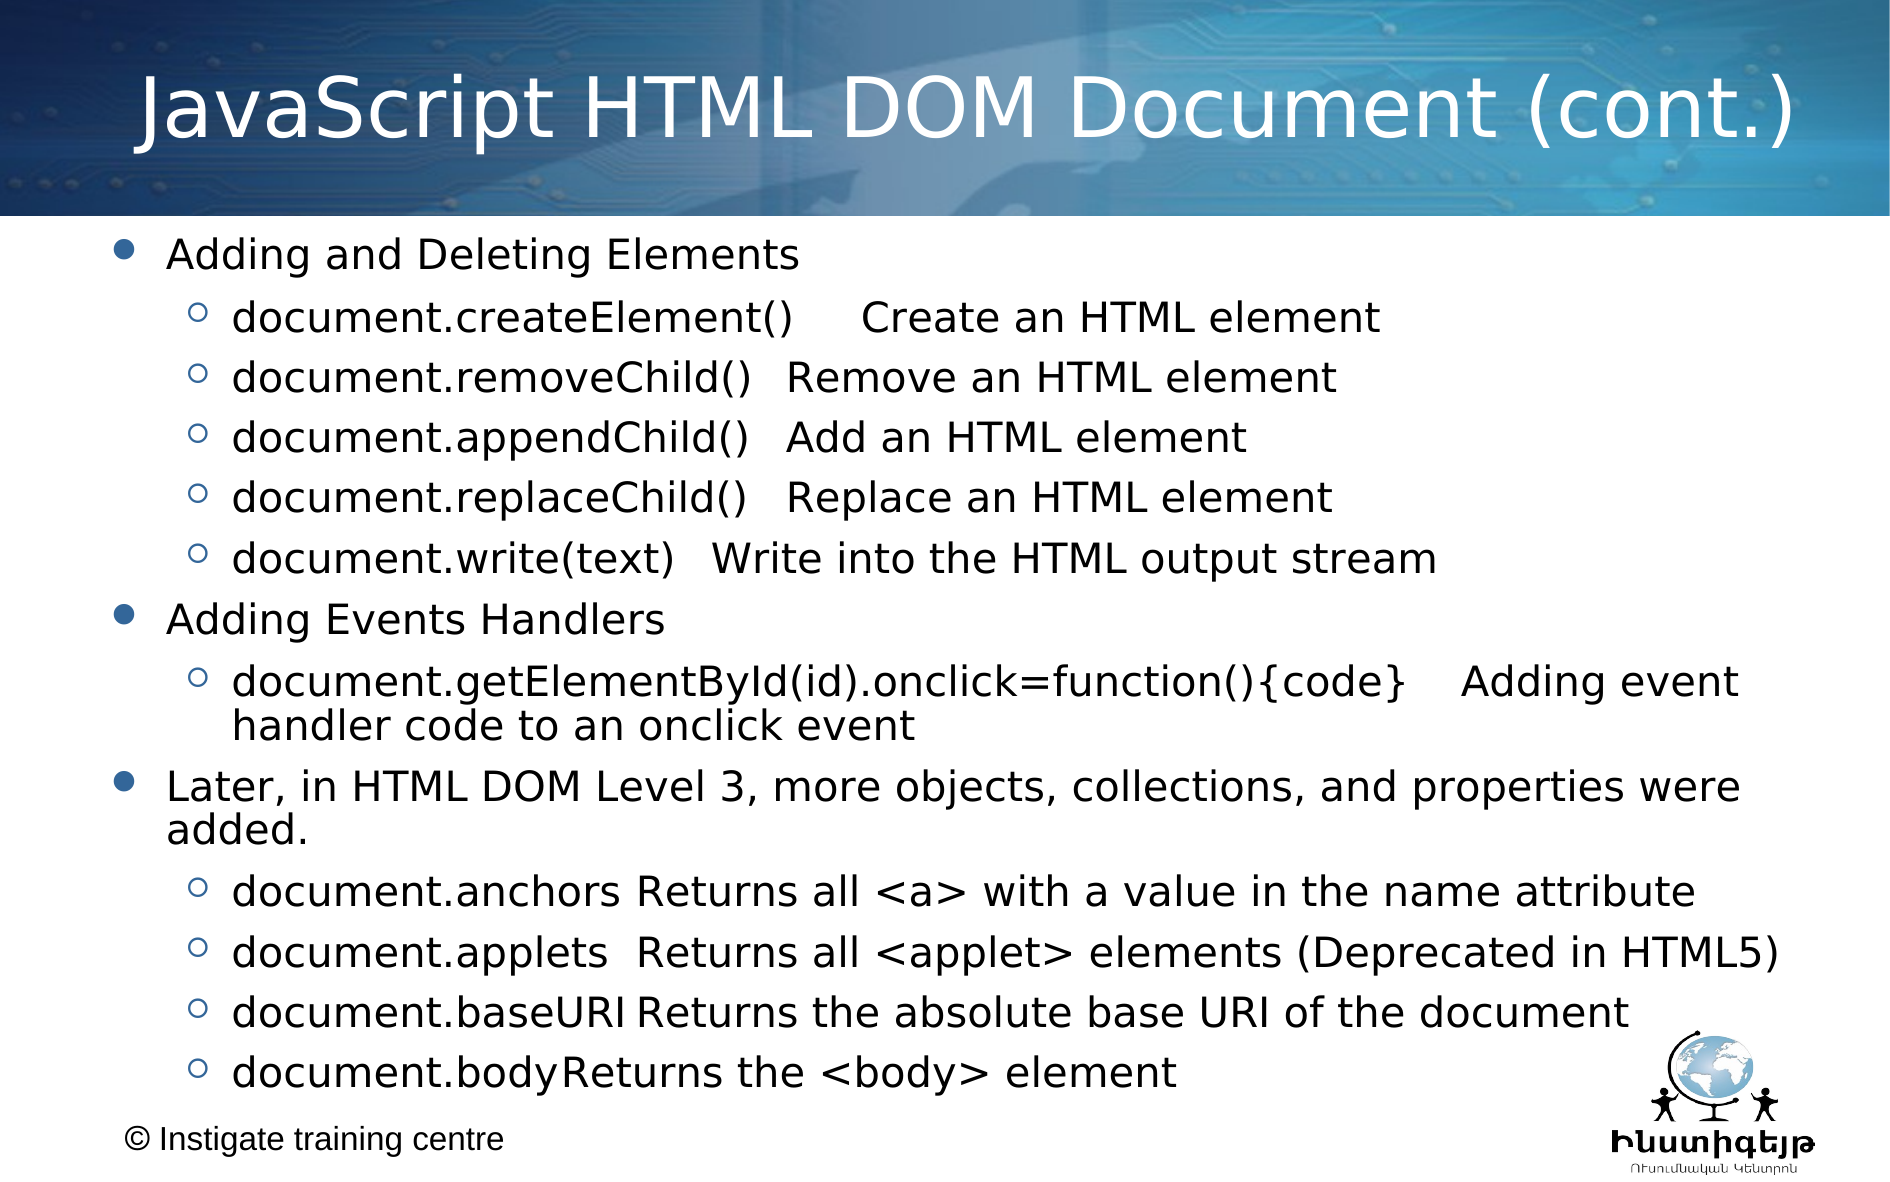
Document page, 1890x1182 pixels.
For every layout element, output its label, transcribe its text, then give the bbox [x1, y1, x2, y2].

list Adding and Deleting Elements document.createElement() Create an HTML element document.removeChild() Remove an HTML element document.appendChild() Add an HTML element document.replaceChild() Replace an HTML element document.write(text) Write into the HTML output stream Adding Events Handlers document.getElementById(id).onclick=function(){code} Adding event handler code to an onclick event Later, in HTML DOM Level 3, more objects, collections, and properties were added. document.anchors Returns all <a> with a value in the name attribute document.applets Returns all <applet> elements (Deprecated in HTML5) document.baseURI Returns the absolute base URI of the document document.body Returns the <body> element [110, 235, 1801, 267]
picture [0, 0, 1890, 216]
picture [1612, 1030, 1815, 1175]
